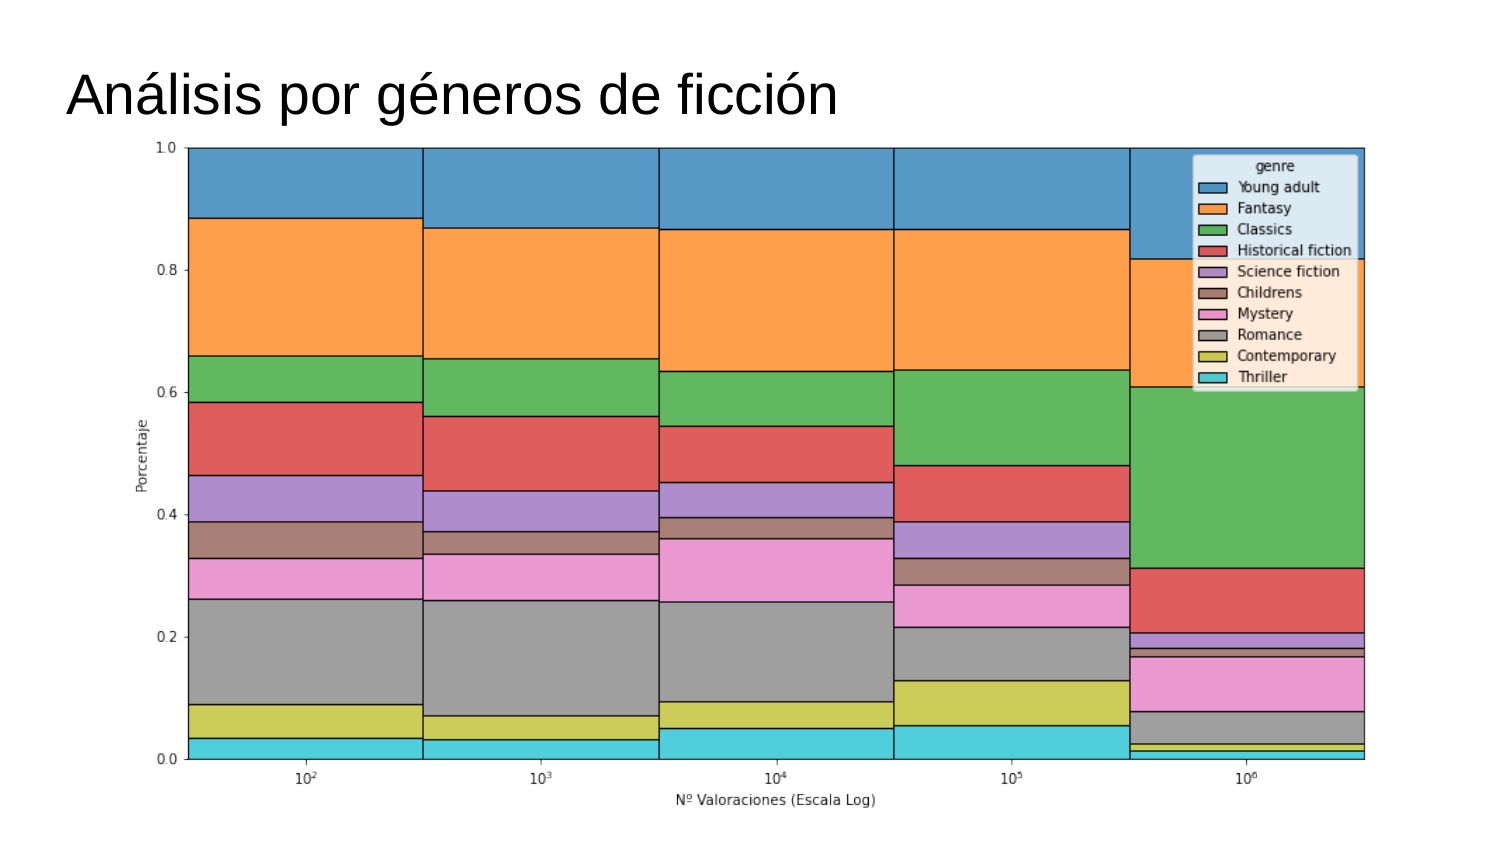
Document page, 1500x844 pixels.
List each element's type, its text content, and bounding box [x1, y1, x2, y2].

picture [126, 141, 1374, 808]
title Análisis por géneros de ficción [51, 48, 1449, 142]
